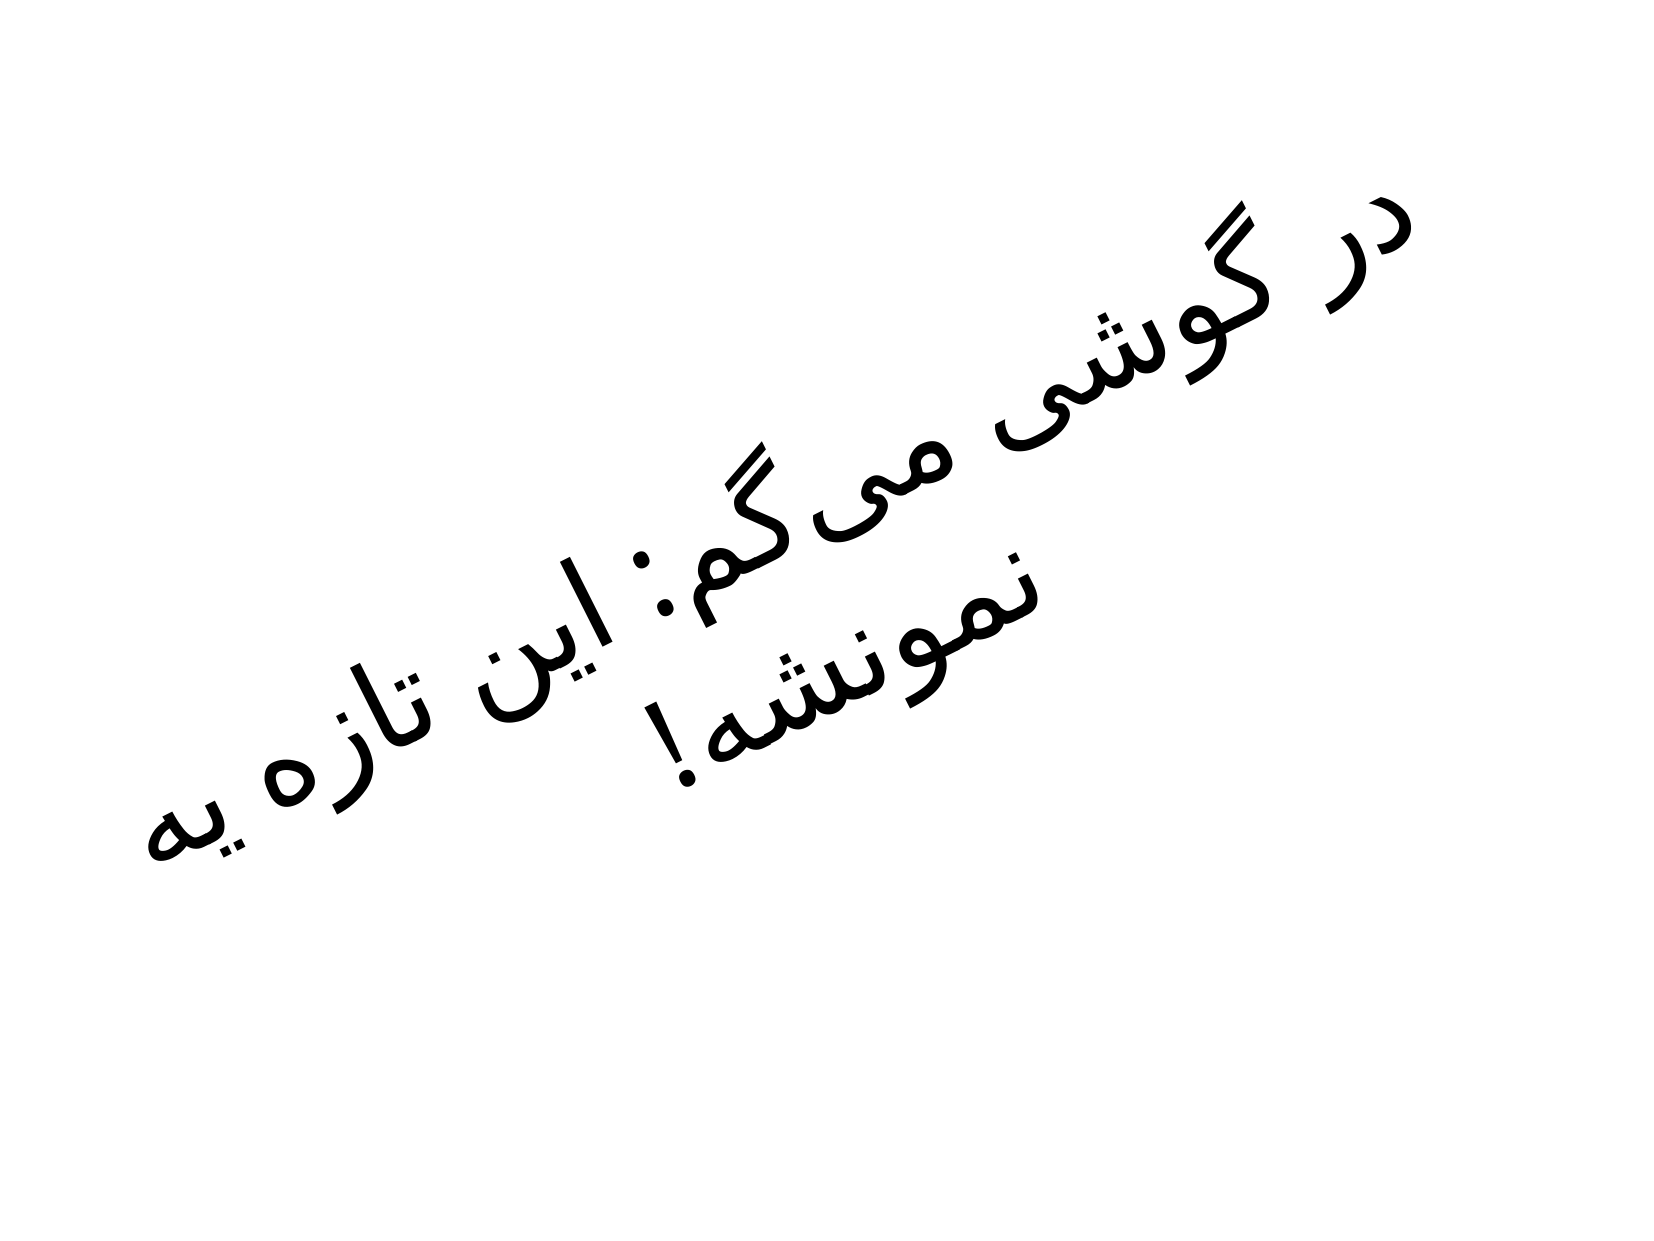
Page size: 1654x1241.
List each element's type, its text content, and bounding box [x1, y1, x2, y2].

title در گوشی می‌گم: این تازه یه نمونشه! [1, 58, 1621, 1141]
